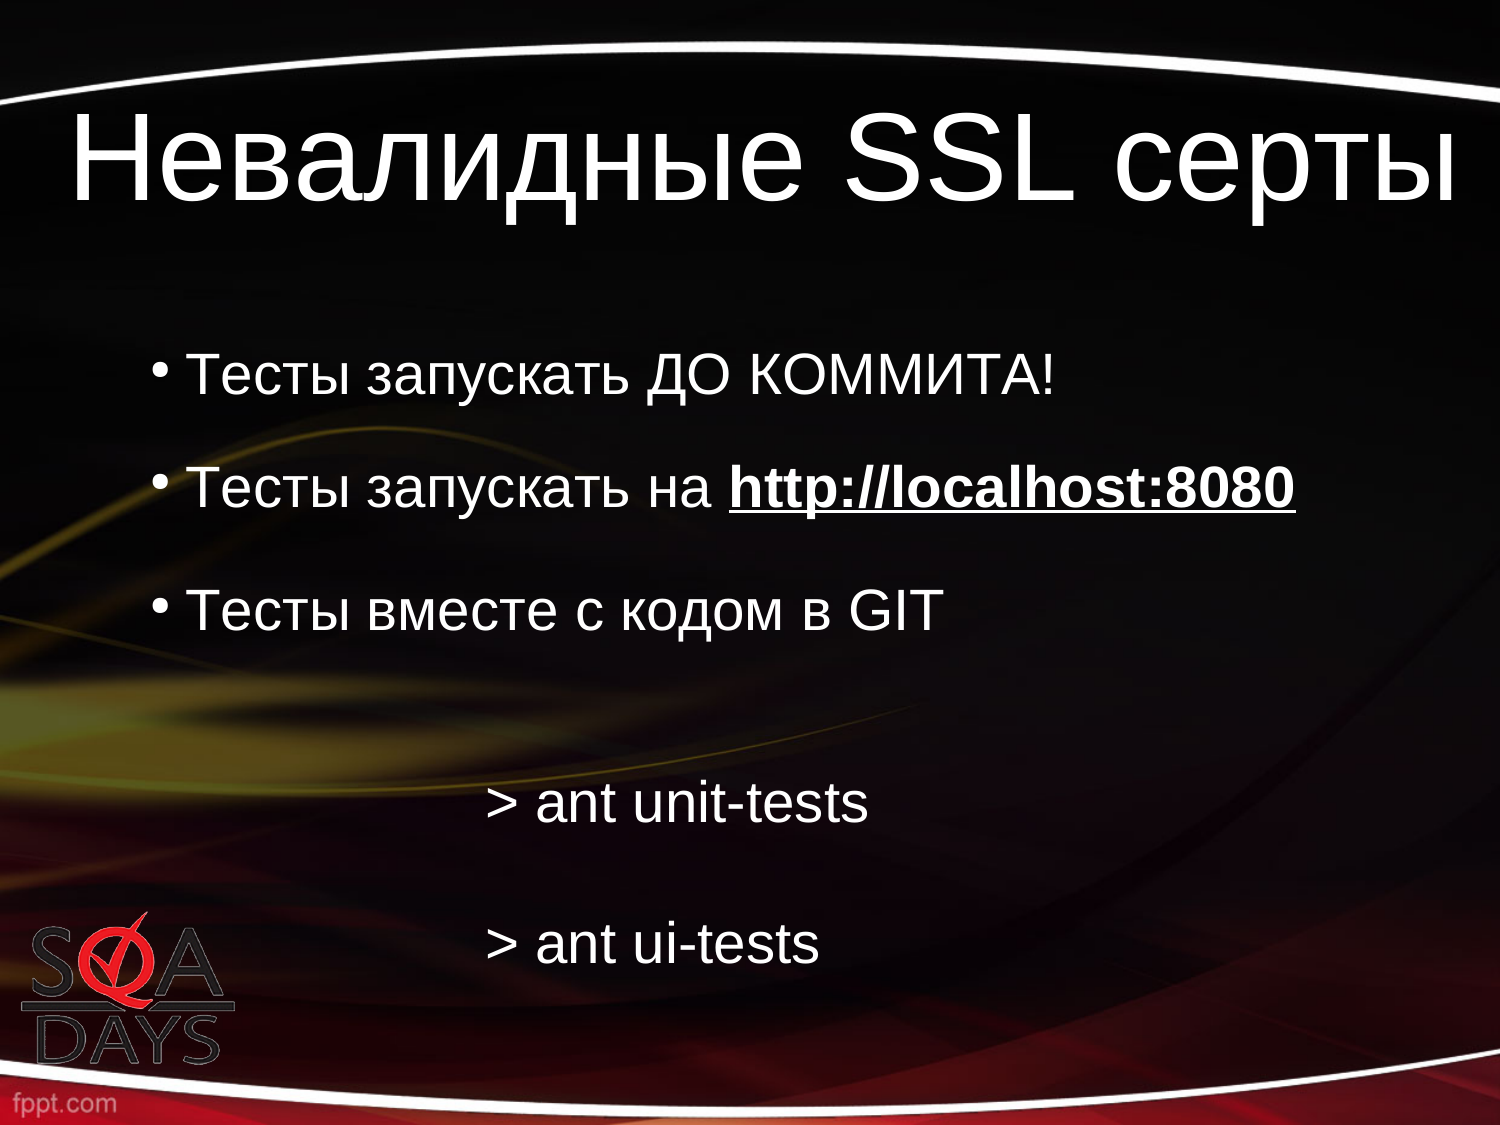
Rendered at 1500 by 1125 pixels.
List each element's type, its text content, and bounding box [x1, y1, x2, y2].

title Тесты запускать ДО КОММИТА! [135, 322, 1411, 421]
title Тесты вместе с кодом в GIT [135, 558, 1411, 657]
title > ant ui-tests [435, 891, 1336, 990]
title > ant unit-tests [435, 750, 1336, 848]
title Тесты запускать на http://localhost:8080 [135, 435, 1411, 533]
list Невалидные SSL серты [0, 37, 1473, 263]
picture [0, 0, 1500, 1125]
